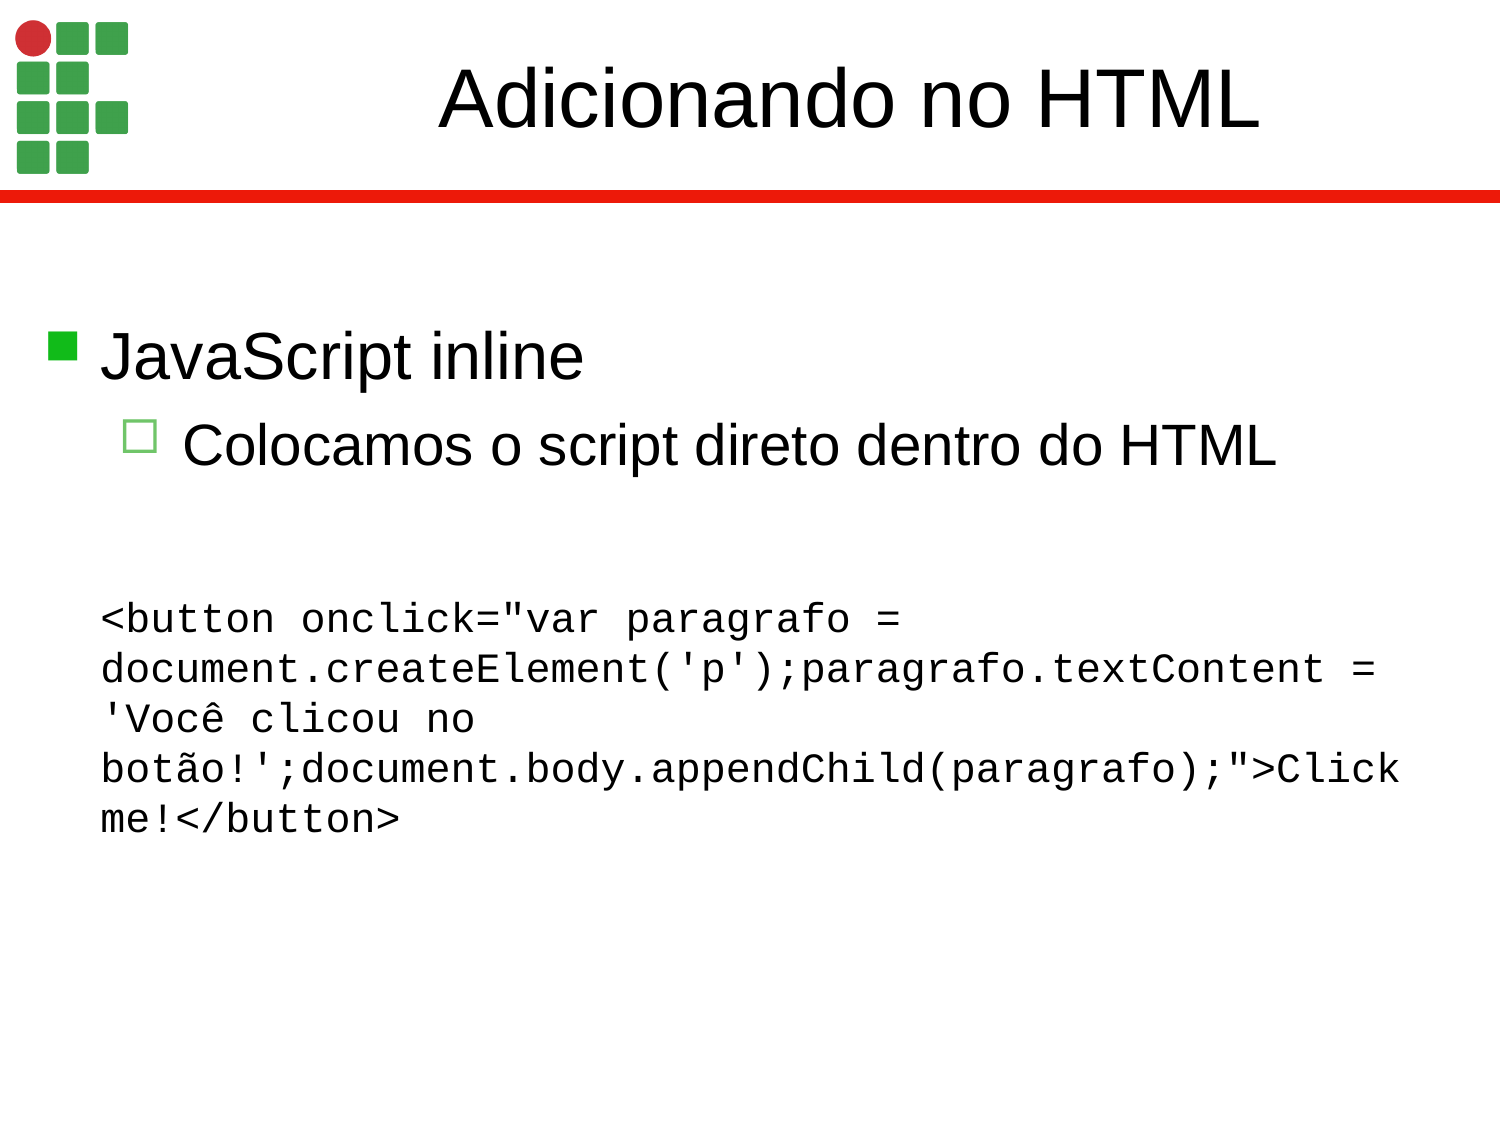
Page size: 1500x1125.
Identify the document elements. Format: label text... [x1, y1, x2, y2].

title Adicionando no HTML [230, 0, 1471, 202]
picture [14, 16, 130, 178]
list JavaScript inline Colocamos o script direto dentro do HTML <button onclick="var paragrafo = document.createElement('p');paragrafo.textContent = 'Você clicou no botão!';document.body.appendChild(paragrafo);">Click me!</button> [29, 207, 1471, 1087]
